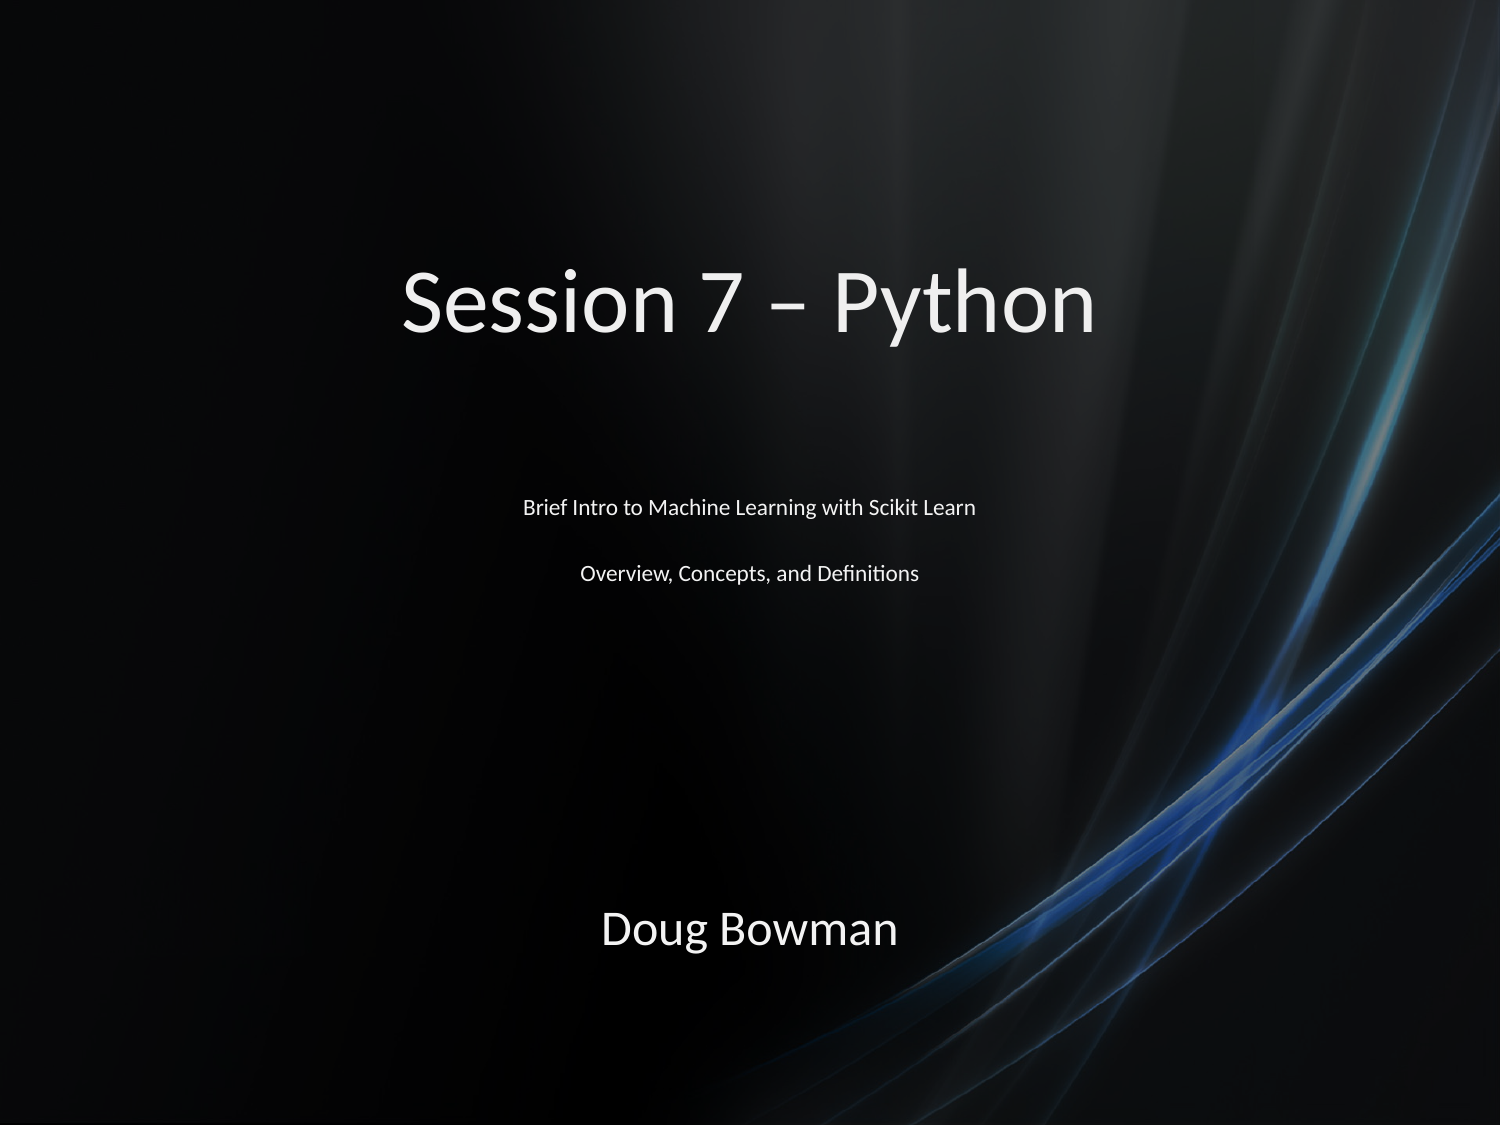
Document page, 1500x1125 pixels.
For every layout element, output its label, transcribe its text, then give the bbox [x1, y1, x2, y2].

picture [0, 0, 1500, 1125]
text_box Doug Bowman [224, 887, 1275, 999]
title Session 7 – Python [112, 174, 1388, 417]
subtitle Brief Intro to Machine Learning with Scikit Learn Overview, Concepts, and Definitions [174, 484, 1325, 596]
